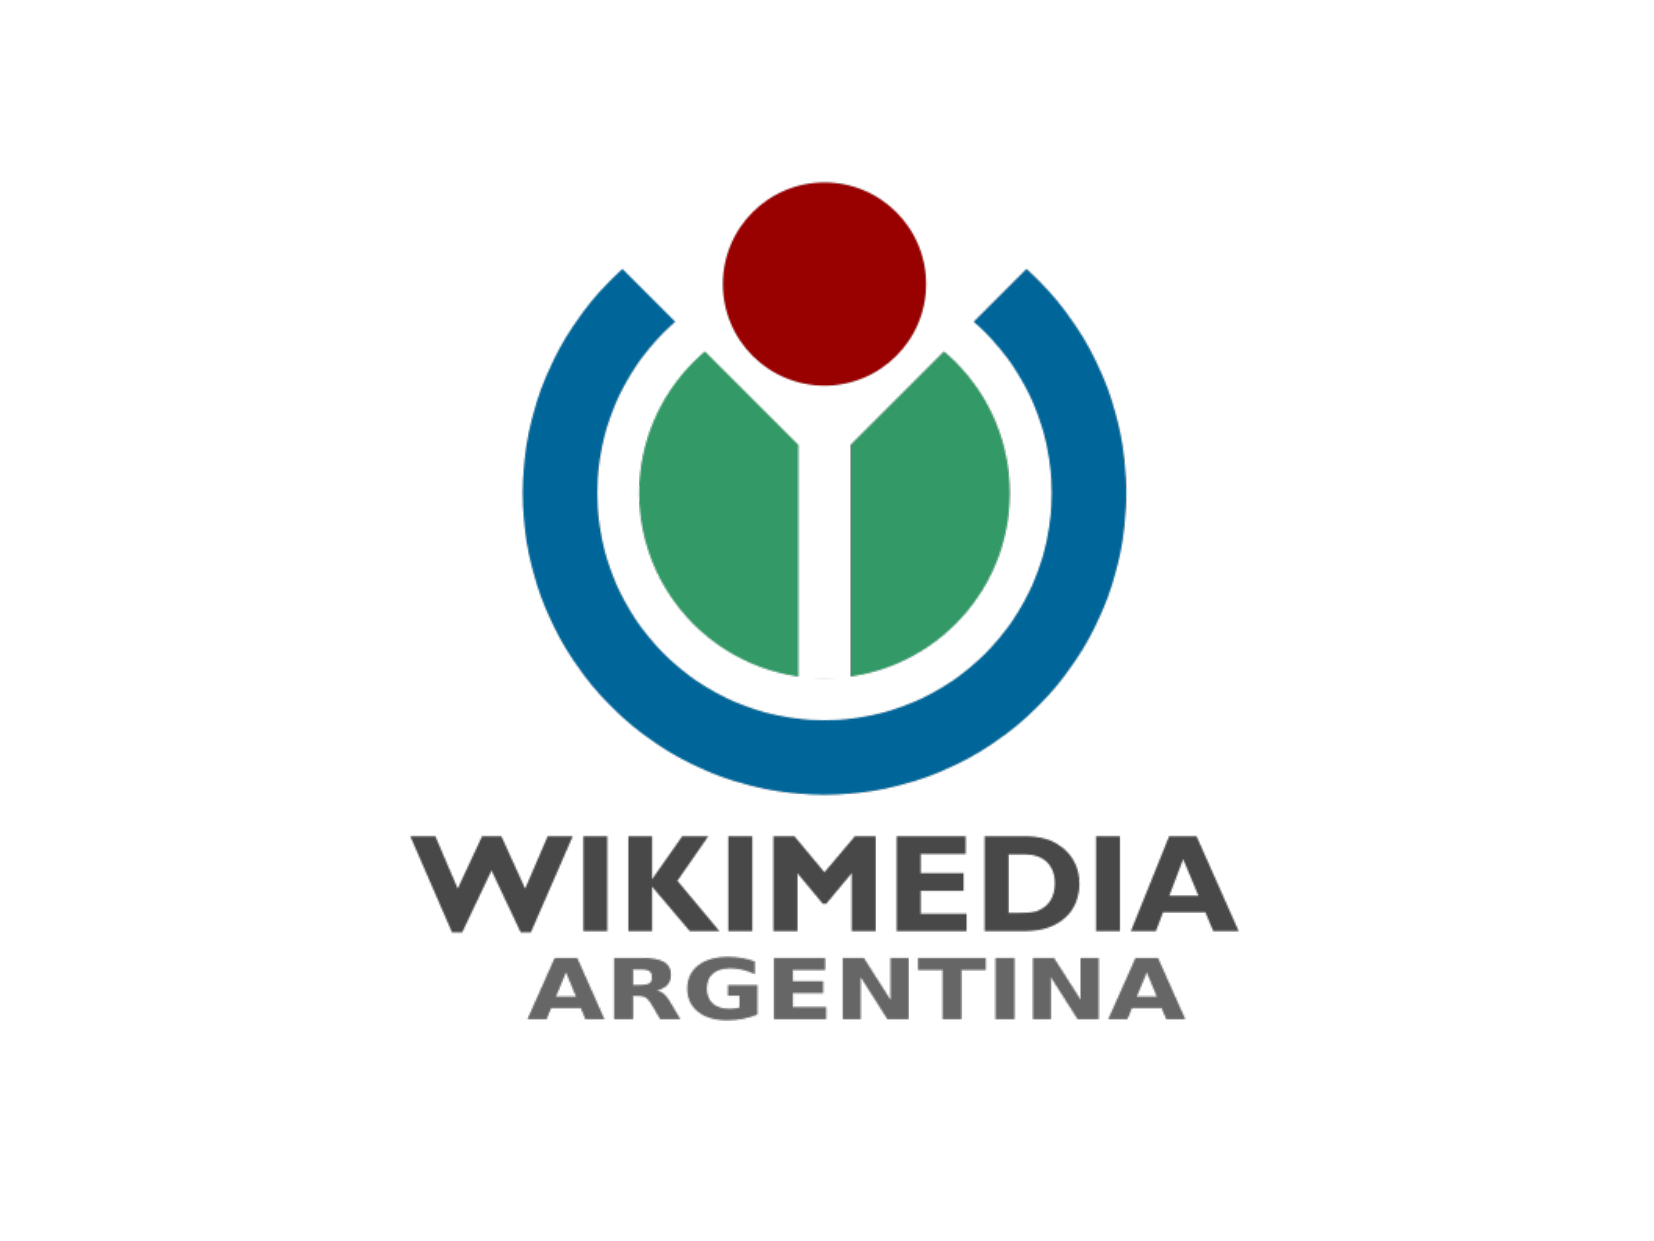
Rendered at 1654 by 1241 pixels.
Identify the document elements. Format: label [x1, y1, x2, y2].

picture [358, 143, 1297, 1082]
